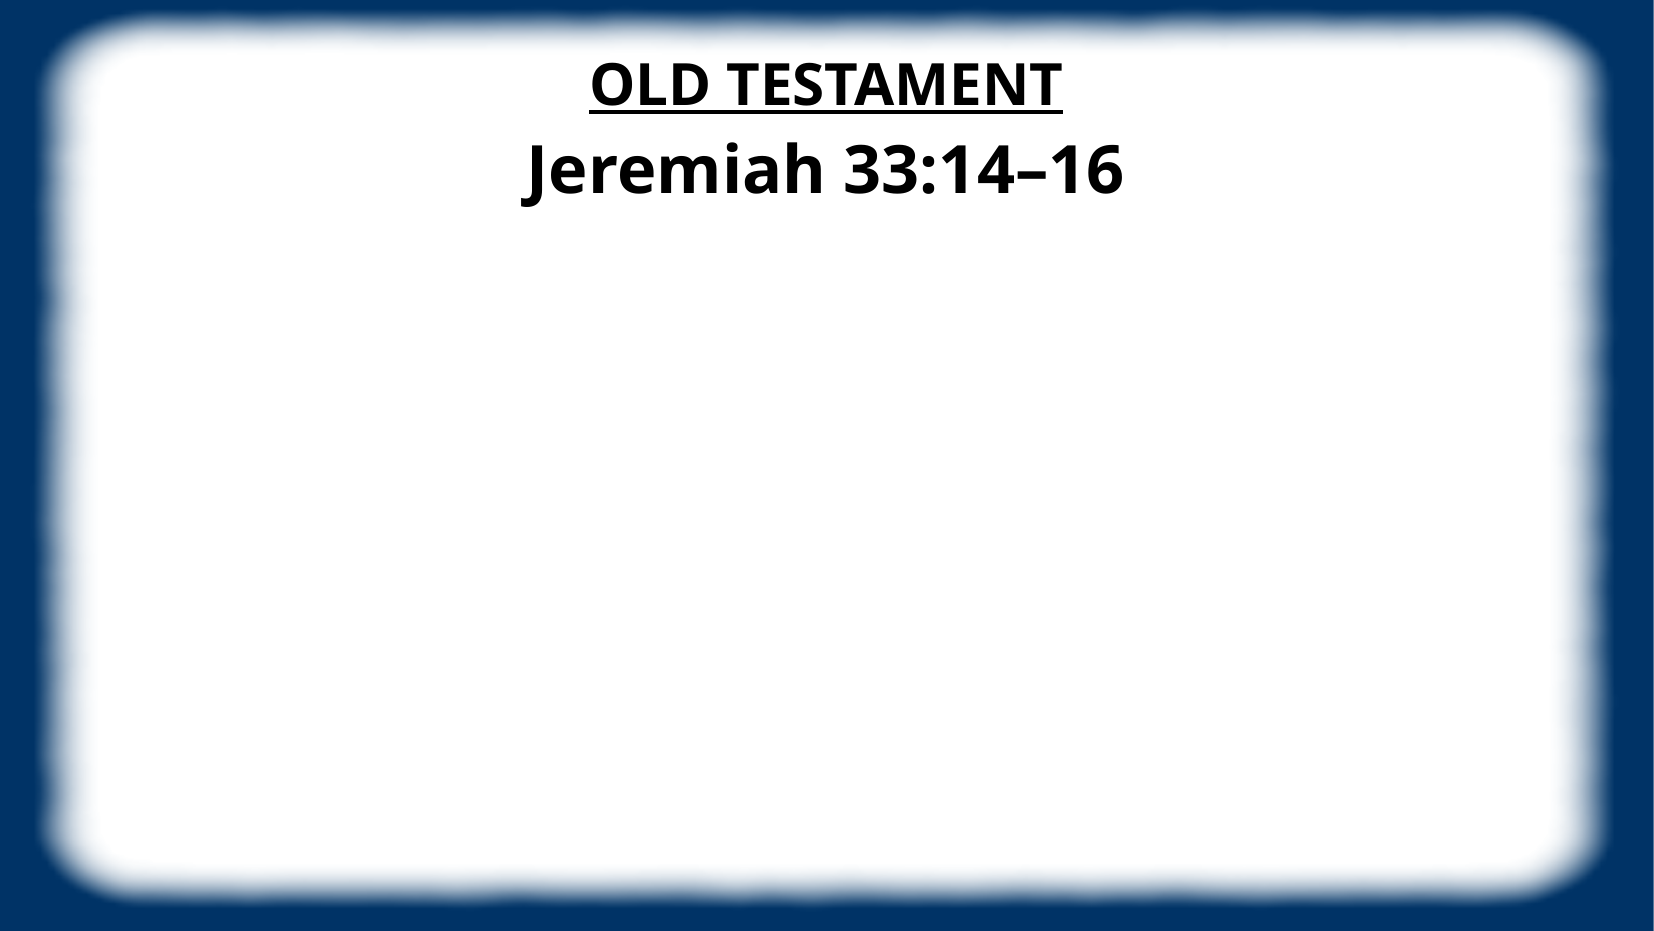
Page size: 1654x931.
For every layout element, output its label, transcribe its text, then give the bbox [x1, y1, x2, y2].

picture [0, 0, 1654, 931]
text_box OLD TESTAMENT Jeremiah 33:14–16 [76, 35, 1577, 226]
